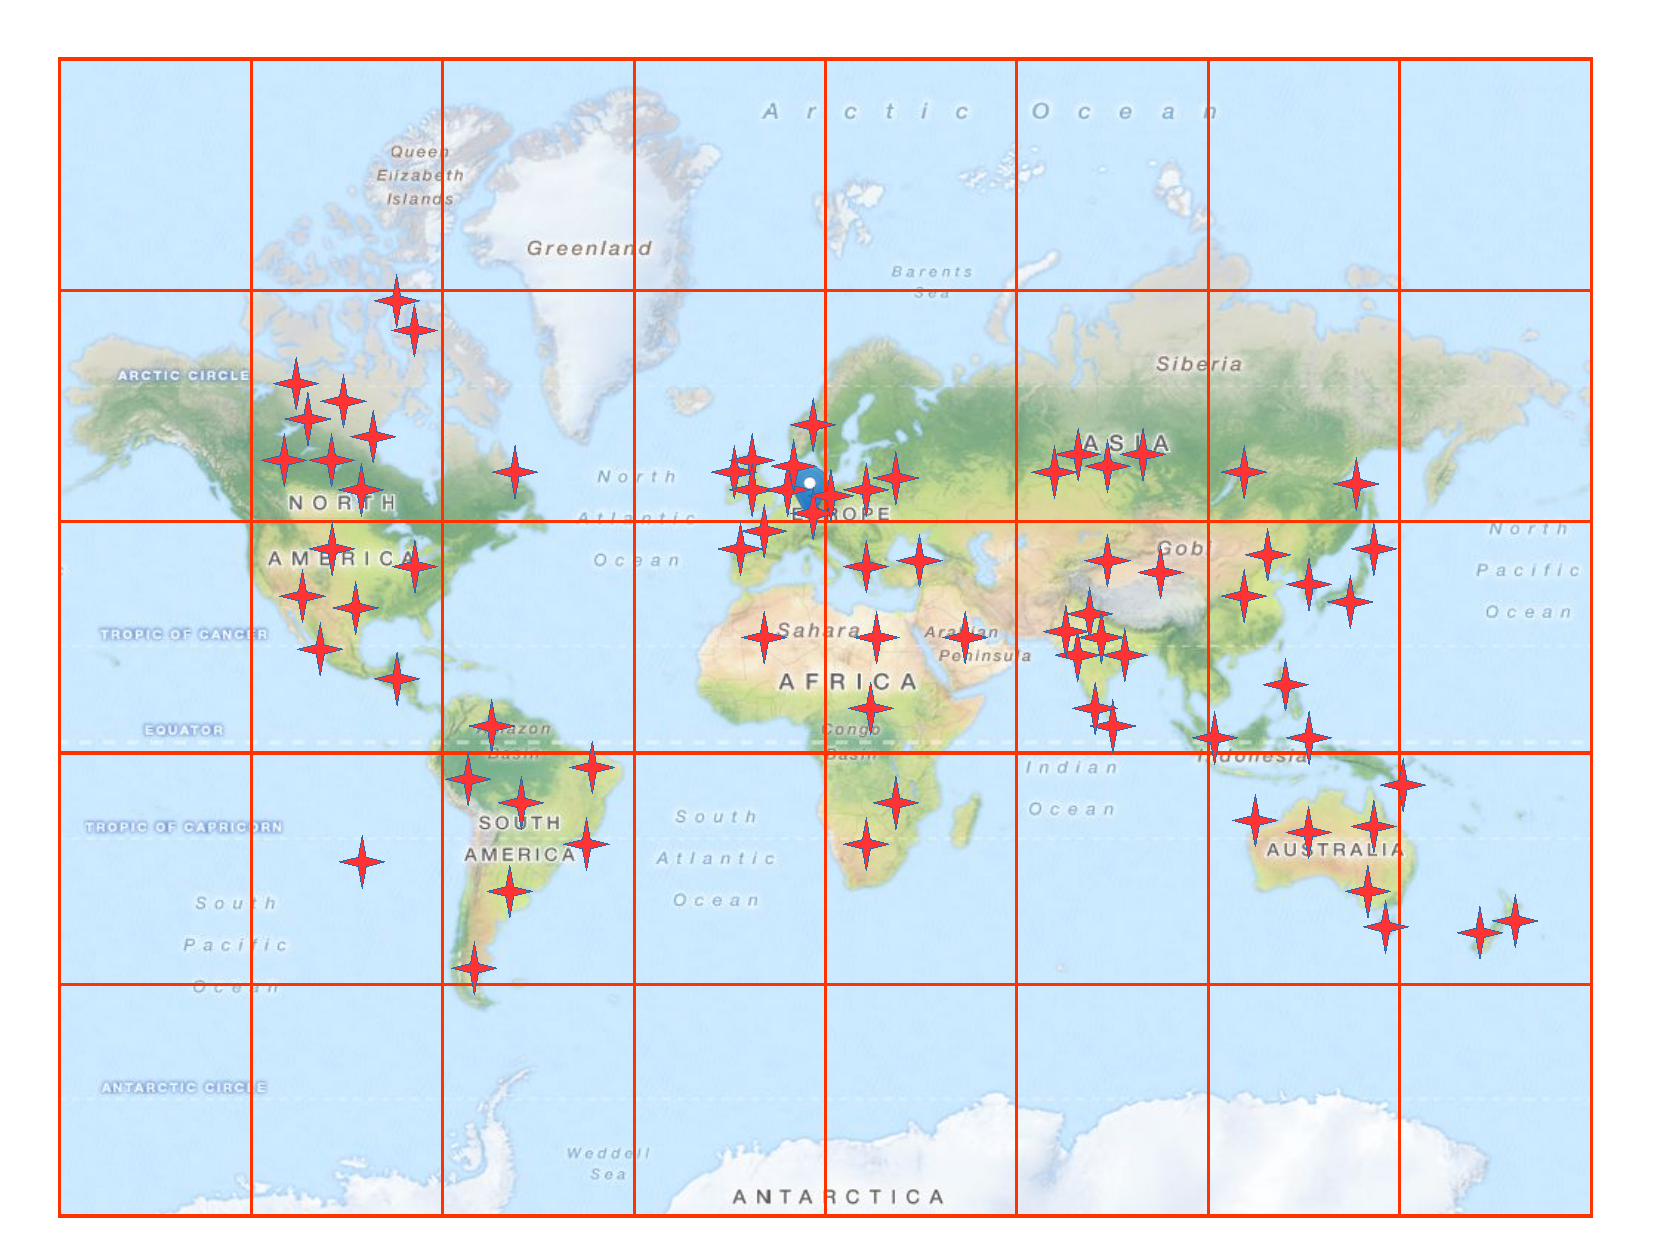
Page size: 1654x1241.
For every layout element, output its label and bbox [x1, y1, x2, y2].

table_cell [827, 986, 1015, 1214]
text_box [843, 540, 889, 593]
table_cell [636, 523, 824, 751]
table_header [444, 61, 633, 289]
text_box [1351, 522, 1397, 576]
table_cell [636, 292, 824, 520]
table_cell [253, 755, 441, 983]
table_cell [1098, 711, 1110, 723]
text_box [261, 433, 307, 487]
table_header [1018, 61, 1207, 289]
table_cell [1018, 292, 1207, 520]
table_cell [61, 755, 250, 983]
table_cell [636, 986, 824, 1214]
text_box [1263, 658, 1309, 711]
text_box [1327, 575, 1373, 629]
table_cell [444, 755, 633, 983]
text_box [487, 865, 533, 918]
text_box [718, 504, 787, 576]
text_box [790, 398, 836, 452]
table_cell [1210, 755, 1398, 983]
table_header [253, 61, 441, 289]
text_box [498, 776, 544, 830]
text_box [1245, 528, 1291, 581]
table_cell [1401, 523, 1590, 751]
table_cell [741, 523, 760, 530]
text_box [374, 274, 438, 357]
text_box [1380, 758, 1426, 812]
table_cell [1210, 986, 1398, 1214]
table_header [636, 61, 824, 289]
text_box [1138, 546, 1184, 599]
table_cell [1018, 523, 1207, 751]
text_box [942, 611, 988, 664]
text_box [451, 941, 497, 995]
table_cell [444, 986, 633, 1214]
text_box [1333, 457, 1379, 511]
text_box [1221, 445, 1267, 499]
table_cell [253, 986, 441, 1214]
text_box [1492, 894, 1538, 948]
text_box [790, 469, 854, 540]
text_box [1351, 800, 1397, 853]
text_box [896, 534, 943, 587]
text_box [492, 445, 538, 499]
table_cell [253, 292, 441, 520]
text_box [339, 835, 385, 889]
text_box [1345, 865, 1391, 918]
table_header [61, 61, 250, 289]
table_cell [253, 523, 441, 751]
text_box [469, 699, 515, 753]
table_cell [61, 523, 250, 751]
text_box [1072, 682, 1136, 753]
text_box [711, 433, 817, 517]
text_box [1286, 558, 1332, 611]
table_cell [1401, 755, 1590, 983]
table_header [827, 61, 1015, 289]
table_cell [1210, 292, 1398, 520]
table_cell [1210, 523, 1398, 751]
text_box [320, 374, 367, 428]
text_box [1286, 806, 1332, 859]
table_cell [743, 532, 762, 548]
table_cell [1401, 292, 1590, 520]
text_box [843, 817, 889, 871]
text_box [333, 581, 379, 635]
text_box [1120, 428, 1166, 481]
table_cell [1401, 986, 1590, 1214]
text_box [338, 463, 384, 517]
text_box [350, 410, 396, 463]
text_box [854, 611, 900, 664]
text_box [309, 522, 355, 576]
text_box [843, 463, 889, 517]
text_box [279, 569, 326, 623]
text_box [273, 357, 319, 410]
text_box [569, 741, 615, 794]
text_box [1457, 906, 1503, 959]
table_cell [827, 755, 1015, 983]
text_box [285, 392, 331, 446]
table_cell [1018, 755, 1207, 983]
text_box [297, 622, 343, 676]
text_box [445, 752, 491, 806]
table_cell [816, 498, 824, 510]
table_cell [1018, 986, 1207, 1214]
table_cell [636, 755, 824, 983]
text_box [873, 451, 919, 505]
text_box [741, 611, 787, 664]
table_cell [444, 523, 633, 751]
text_box [1031, 428, 1101, 499]
table_cell [827, 292, 1015, 520]
text_box [1043, 587, 1148, 682]
table_cell [444, 292, 633, 520]
text_box [1232, 794, 1278, 847]
table_cell [61, 986, 250, 1214]
text_box [873, 776, 919, 830]
text_box [1085, 439, 1131, 493]
text_box [1192, 711, 1238, 765]
text_box [374, 652, 420, 706]
text_box [392, 540, 438, 593]
text_box [309, 433, 355, 487]
table_header [1401, 61, 1590, 289]
text_box [1221, 569, 1267, 623]
text_box [563, 817, 610, 871]
table_cell [61, 292, 250, 520]
table_cell [827, 523, 1015, 751]
text_box [1084, 534, 1131, 587]
text_box [1363, 900, 1409, 954]
text_box [848, 682, 894, 735]
table_header [1210, 61, 1398, 289]
text_box [1286, 711, 1332, 765]
